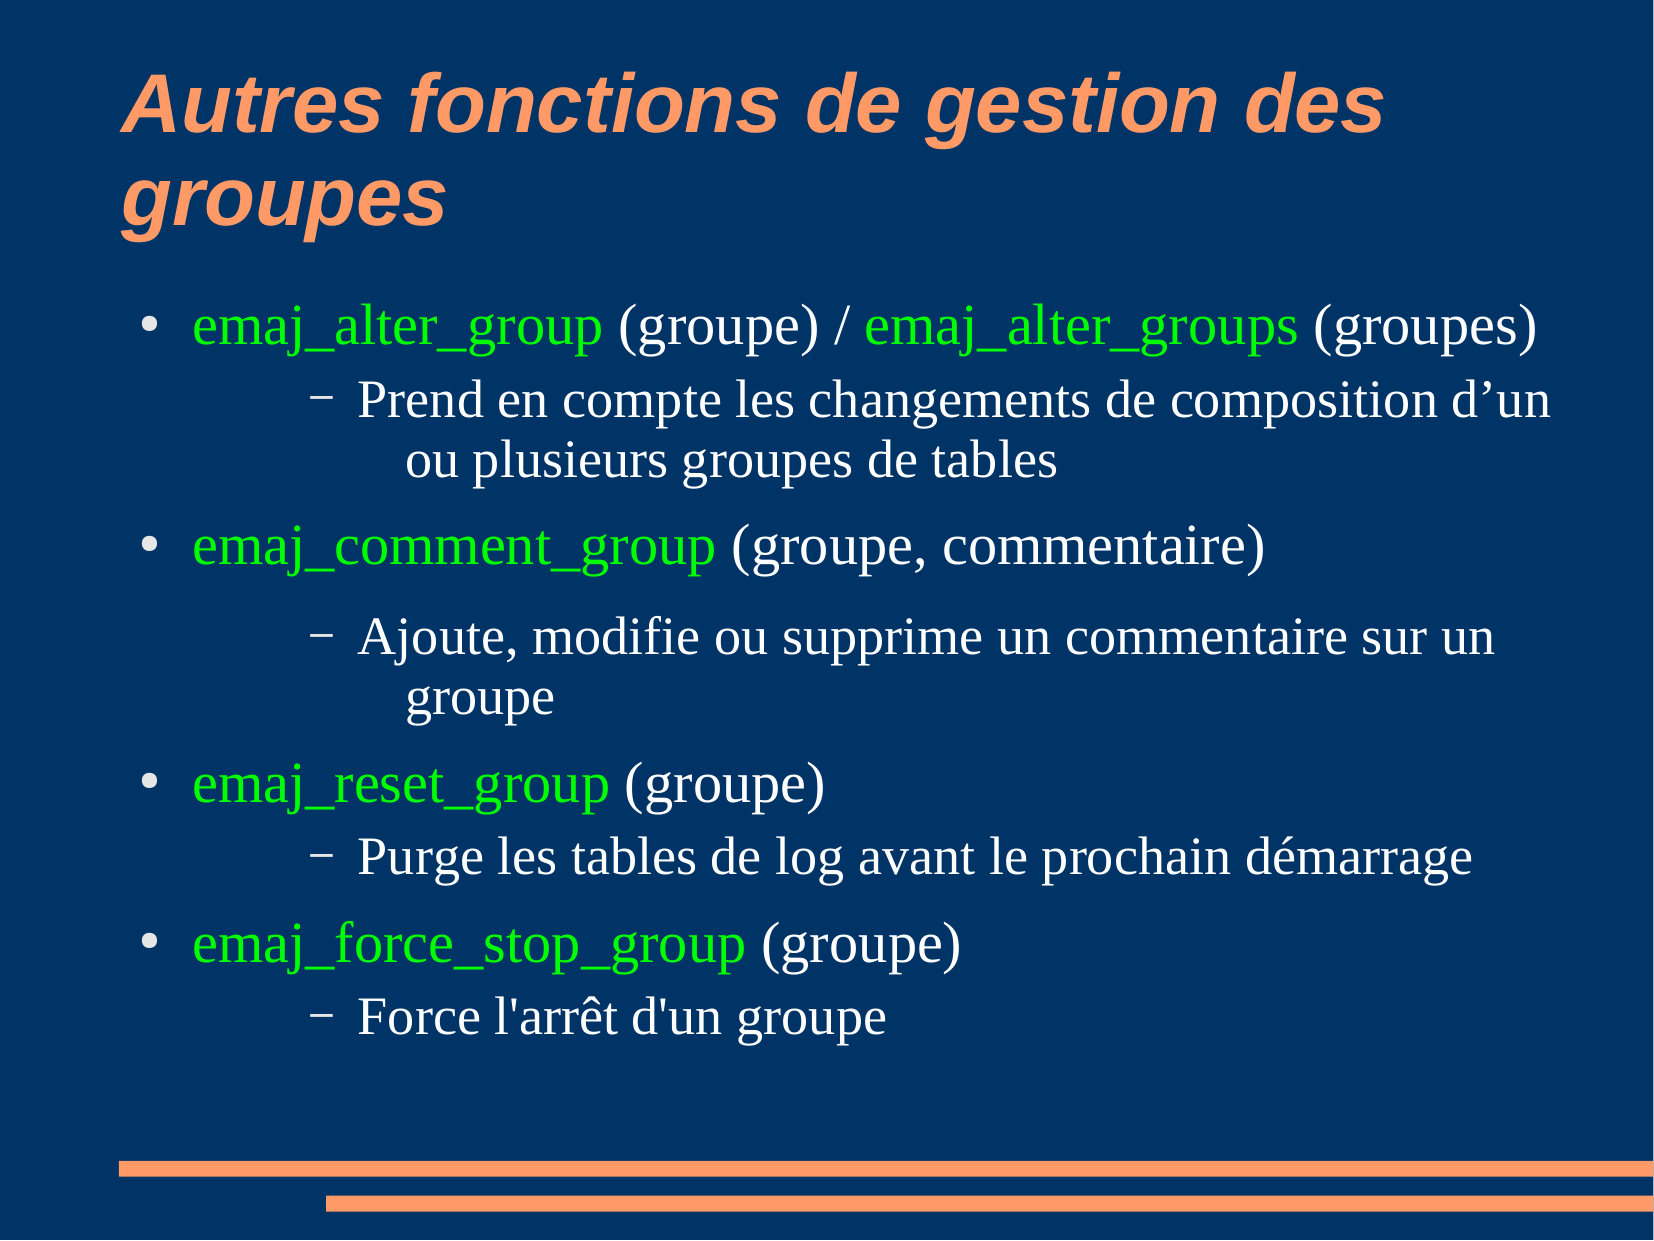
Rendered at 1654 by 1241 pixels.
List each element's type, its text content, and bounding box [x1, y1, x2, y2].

title Autres fonctions de gestion des groupes [121, 53, 1534, 246]
list emaj_alter_group (groupe) / emaj_alter_groups (groupes) Prend en compte les changements de composition d’un ou plusieurs groupes de tables emaj_comment_group (groupe, commentaire) Ajoute, modifie ou supprime un commentaire sur un groupe emaj_reset_group (groupe) Purge les tables de log avant le prochain démarrage emaj_force_stop_group (groupe) Force l'arrêt d'un groupe [121, 292, 1561, 1088]
